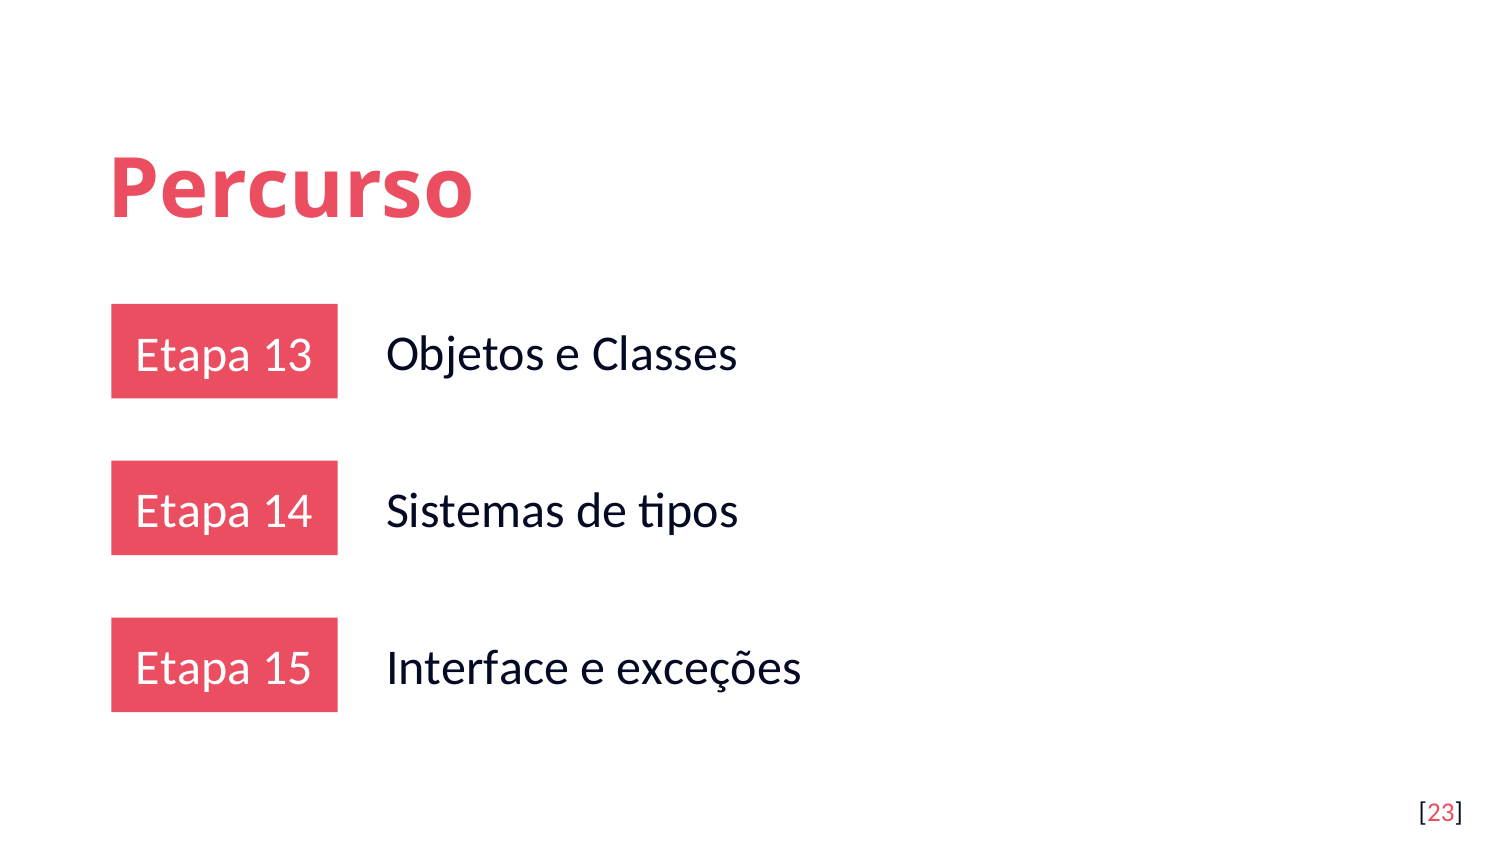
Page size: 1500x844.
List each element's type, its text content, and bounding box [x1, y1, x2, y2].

text_box Etapa 14 [111, 460, 338, 556]
text_box Etapa 13 [111, 303, 338, 399]
text_box Interface e exceções [371, 627, 1384, 703]
text_box Objetos e Classes [371, 313, 1384, 389]
text_box Etapa 15 [111, 617, 338, 713]
text_box Sistemas de tipos [371, 470, 1384, 546]
slide_number [23] [1403, 779, 1494, 844]
text_box Percurso [92, 104, 1309, 243]
